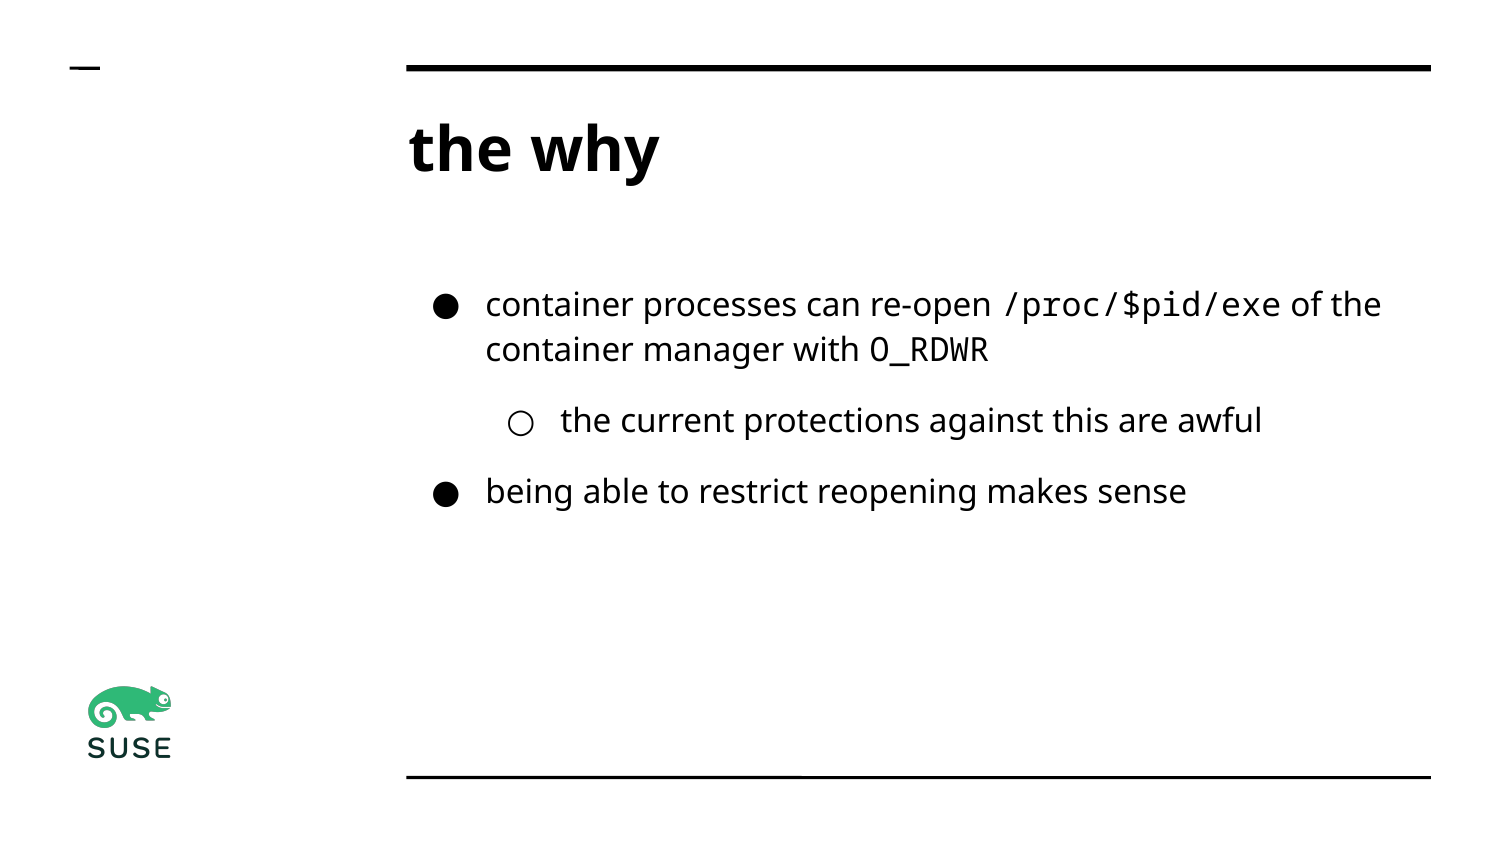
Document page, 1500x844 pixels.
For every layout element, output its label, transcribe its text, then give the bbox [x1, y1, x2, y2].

picture [69, 667, 190, 778]
title the why [393, 94, 1431, 199]
list container processes can re-open /proc/$pid/exe of the container manager with O_RDWR the current protections against this are awful being able to restrict reopening makes sense [395, 261, 1433, 755]
